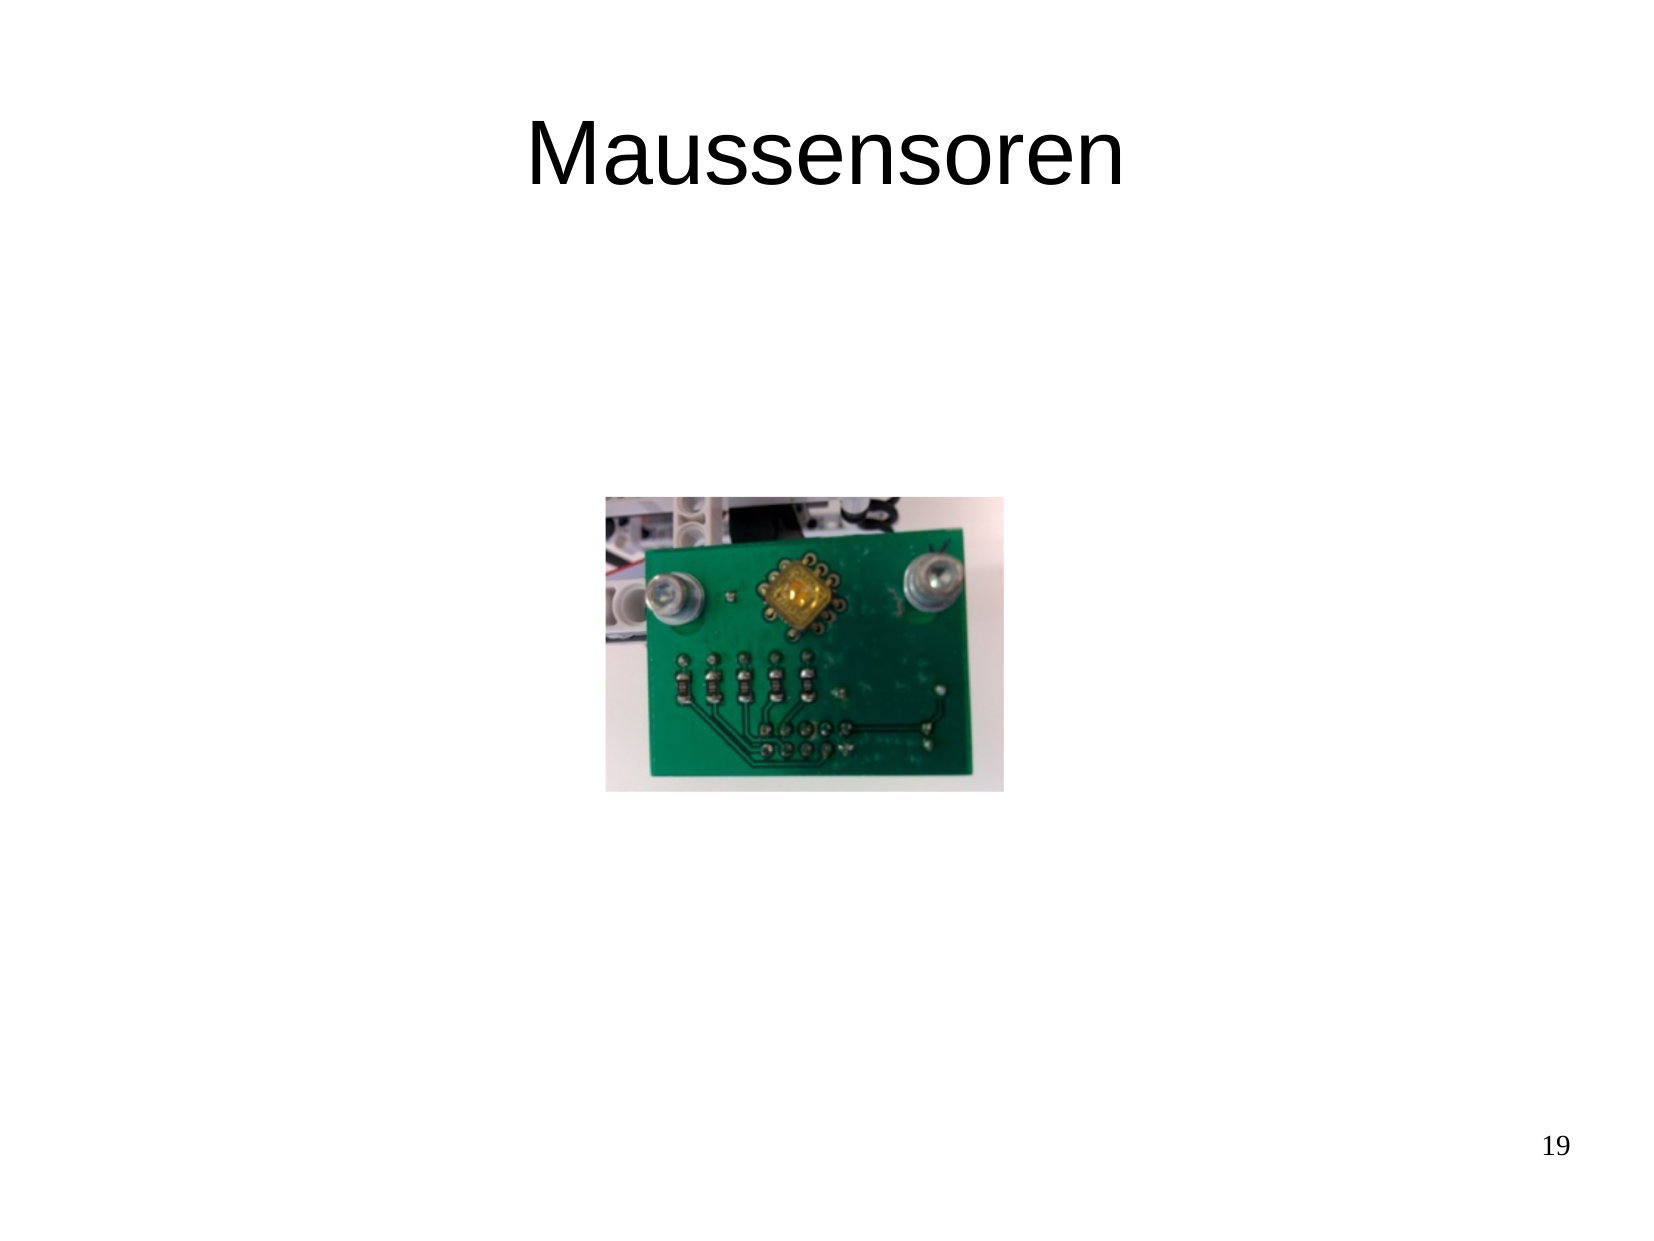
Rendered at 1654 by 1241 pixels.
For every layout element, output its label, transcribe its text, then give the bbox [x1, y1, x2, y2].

title Maussensoren [82, 49, 1571, 257]
picture [605, 496, 1004, 792]
